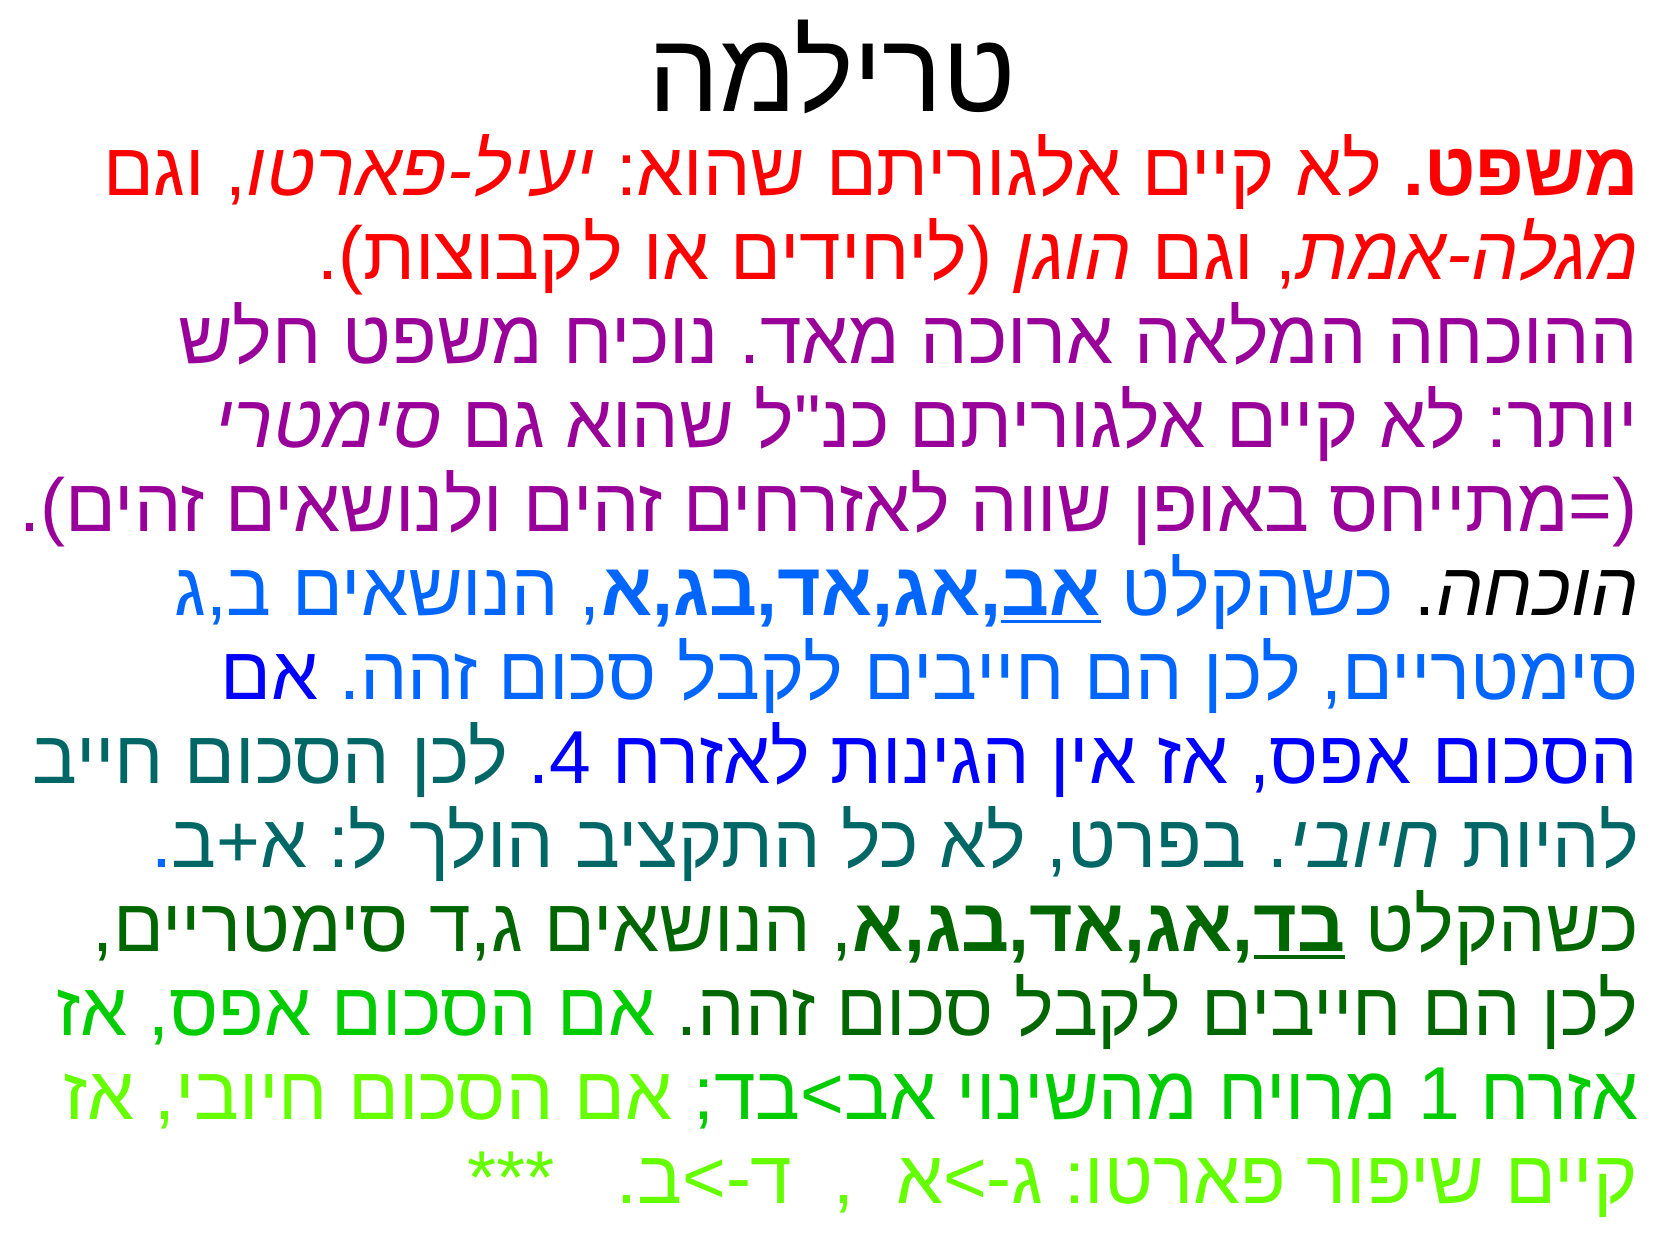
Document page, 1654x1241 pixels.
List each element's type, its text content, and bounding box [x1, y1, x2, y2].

title טרילמה [45, 0, 1621, 120]
text_box משפט. לא קיים אלגוריתם שהוא: יעיל-פארטו, וגם מגלה-אמת, וגם הוגן (ליחידים או לקבוצות). ההוכחה המלאה ארוכה מאד. נוכיח משפט חלש יותר: לא קיים אלגוריתם כנ"ל שהוא גם סימטרי (=מתייחס באופן שווה לאזרחים זהים ולנושאים זהים). הוכחה. כשהקלט אב,אג,אד,בג,א, הנושאים ב,ג סימטריים, לכן הם חייבים לקבל סכום זהה. אם הסכום אפס, אז אין הגינות לאזרח 4. לכן הסכום חייב להיות חיובי. בפרט, לא כל התקציב הולך ל: א+ב. כשהקלט בד,אג,אד,בג,א, הנושאים ג,ד סימטריים, לכן הם חייבים לקבל סכום זהה. אם הסכום אפס, אז אזרח 1 מרויח מהשינוי אב>בד; אם הסכום חיובי, אז קיים שיפור פארטו: ג->א , ד->ב. *** [0, 120, 1654, 1241]
